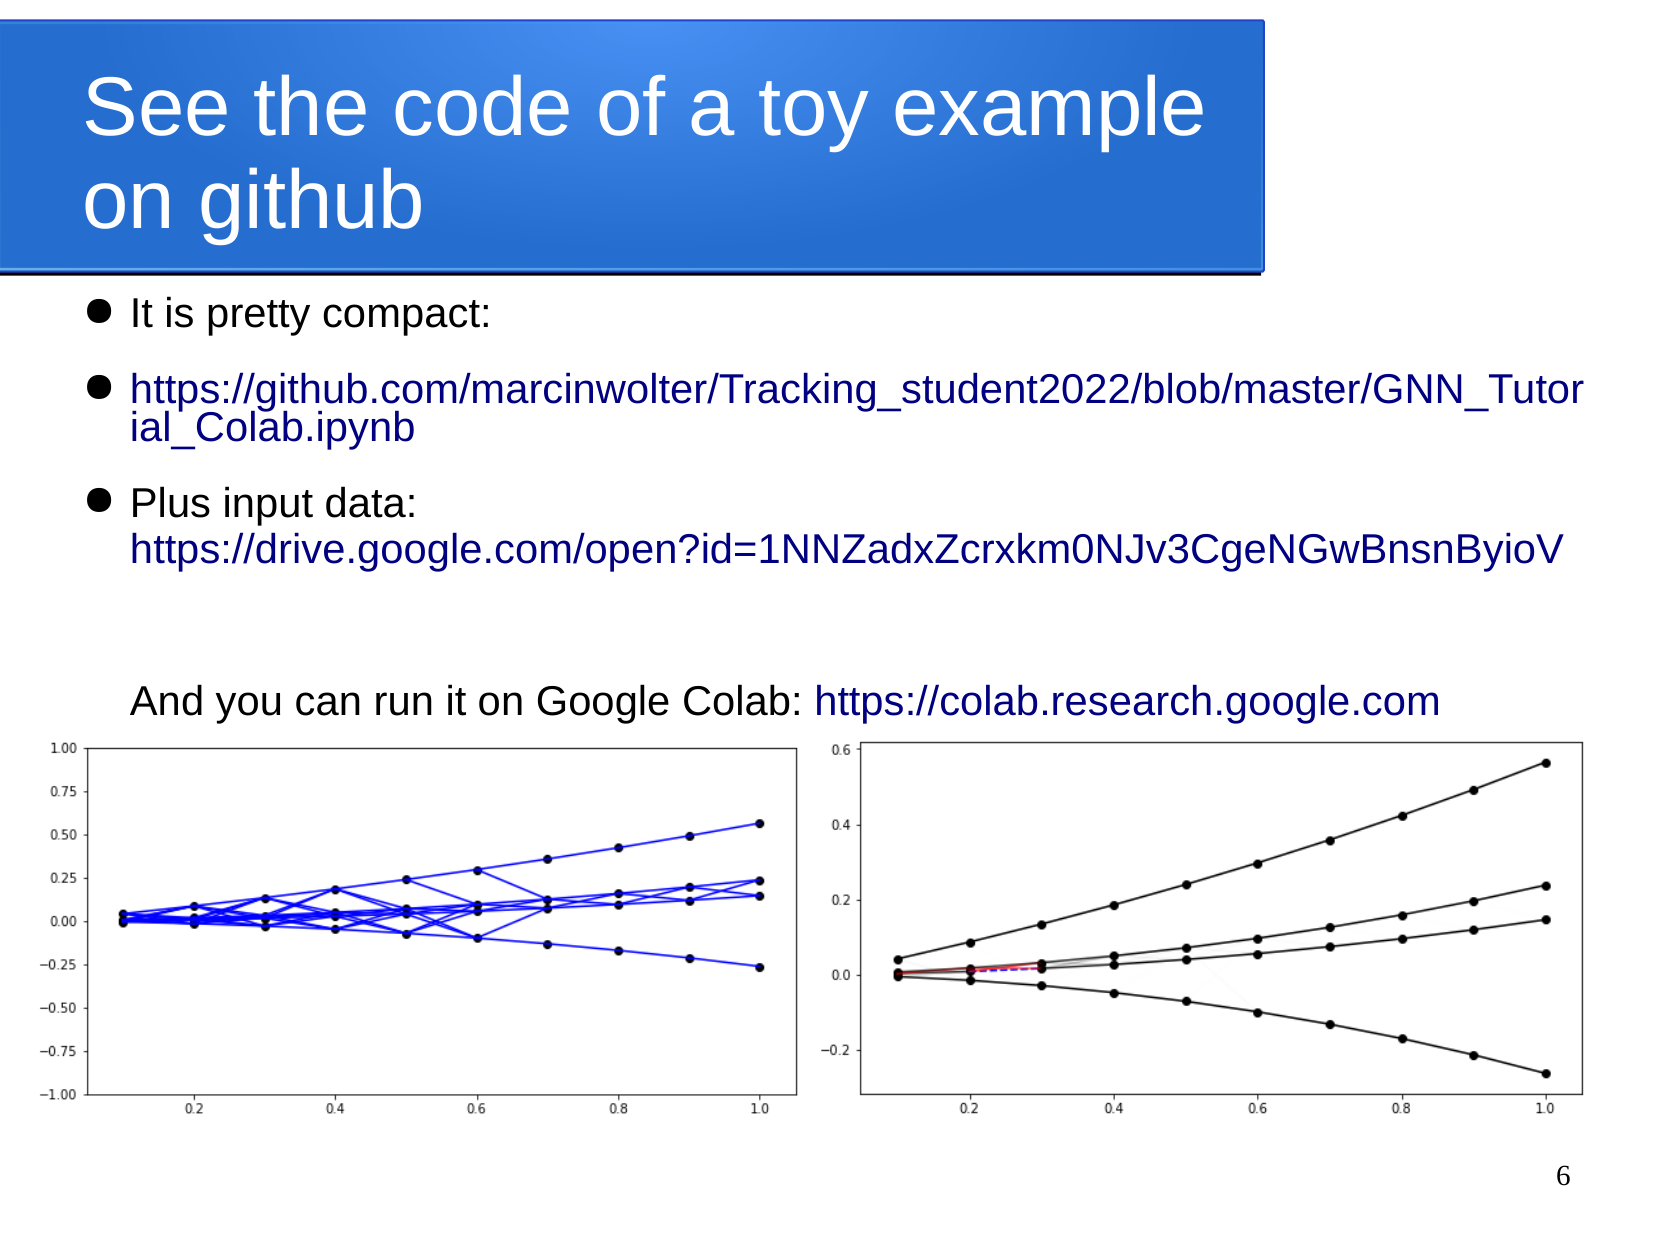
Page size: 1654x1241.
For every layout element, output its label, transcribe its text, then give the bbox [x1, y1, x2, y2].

list It is pretty compact: https://github.com/marcinwolter/Tracking_student2022/blob/master/GNN_Tutorial_Colab.ipynb Plus input data: https://drive.google.com/open?id=1NNZadxZcrxkm0NJv3CgeNGwBnsnByioV And you can run it on Google Colab: https://colab.research.google.com [82, 290, 1591, 1010]
title [82, 25, 1571, 233]
picture [30, 734, 805, 1125]
picture [811, 733, 1591, 1125]
title See the code of a toy example on github [82, 233, 1250, 257]
